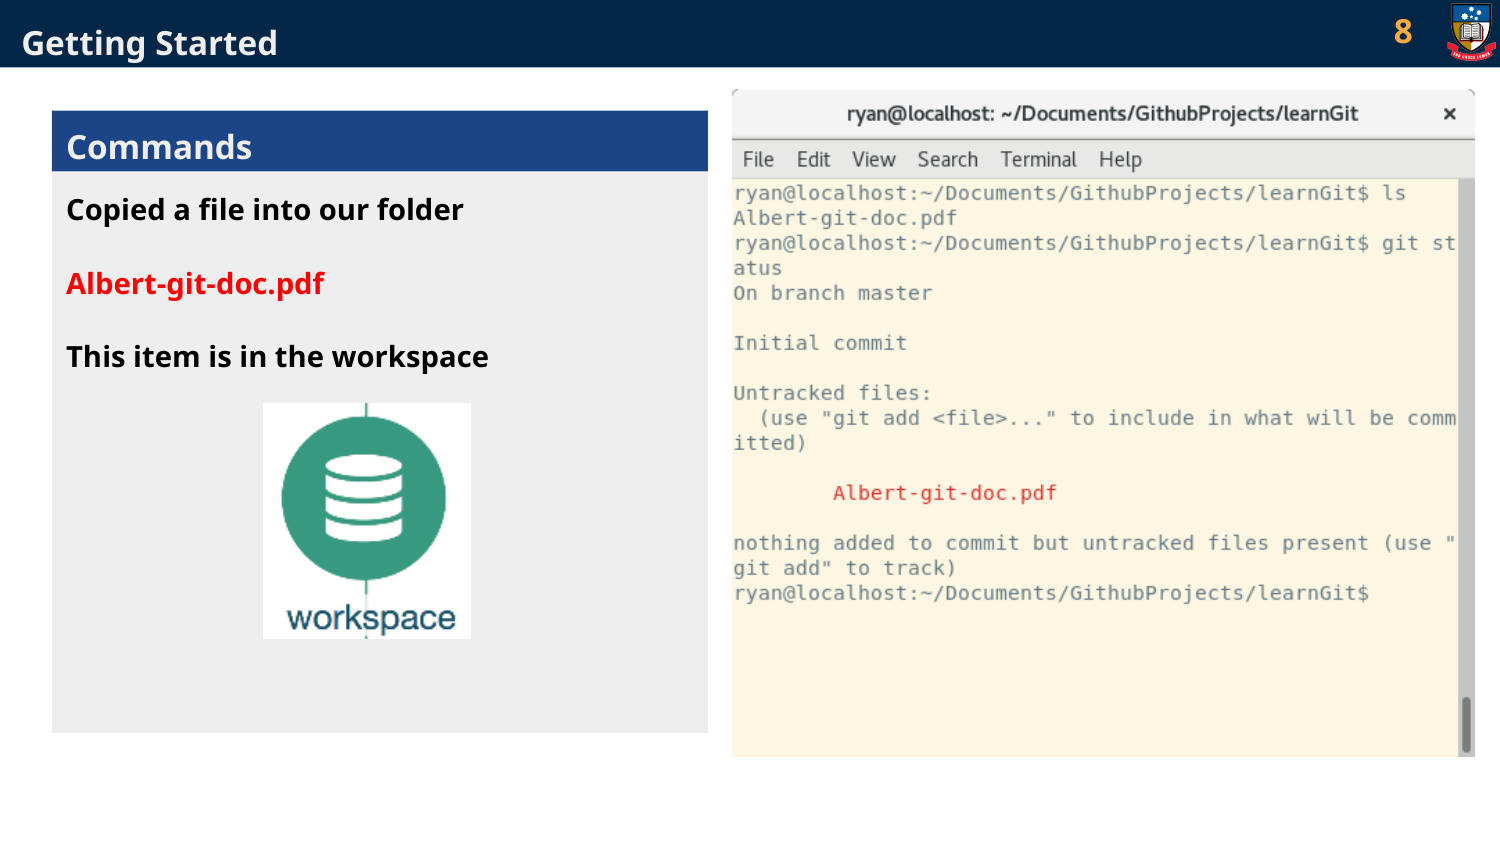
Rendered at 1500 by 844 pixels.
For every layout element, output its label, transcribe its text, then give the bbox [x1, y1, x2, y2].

slide_number <number> [1338, 0, 1428, 65]
subtitle Getting Started [6, 1, 728, 63]
picture [1446, 1, 1497, 63]
title Commands [51, 110, 708, 171]
list Copied a file into our folder Albert-git-doc.pdf This item is in the workspace [51, 171, 708, 672]
picture [263, 403, 471, 639]
picture [732, 89, 1475, 757]
